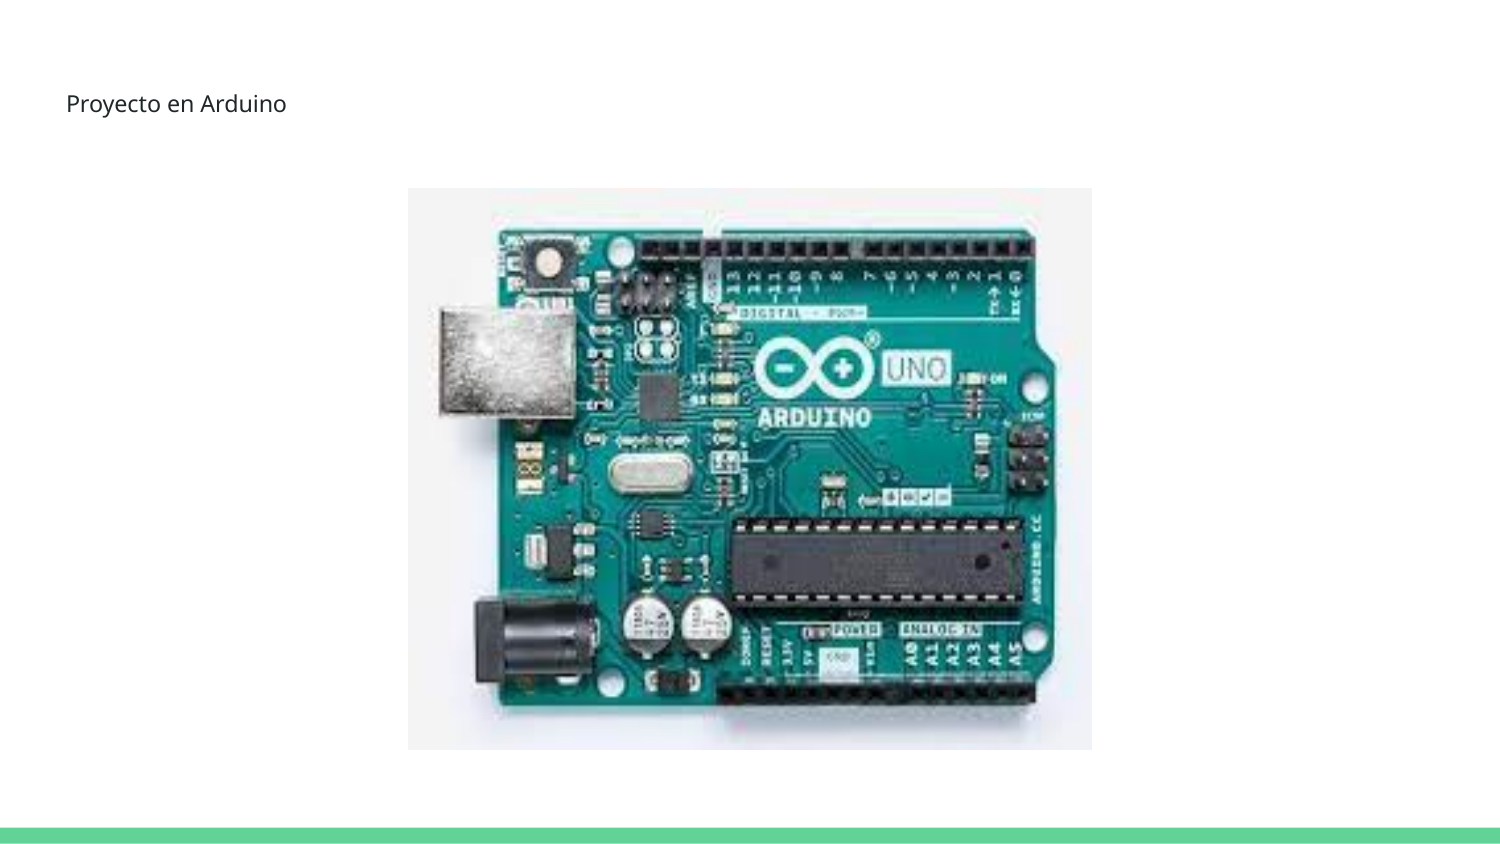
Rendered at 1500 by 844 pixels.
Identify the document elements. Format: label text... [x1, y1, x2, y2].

picture [408, 188, 1092, 750]
title Proyecto en Arduino [51, 72, 1449, 167]
